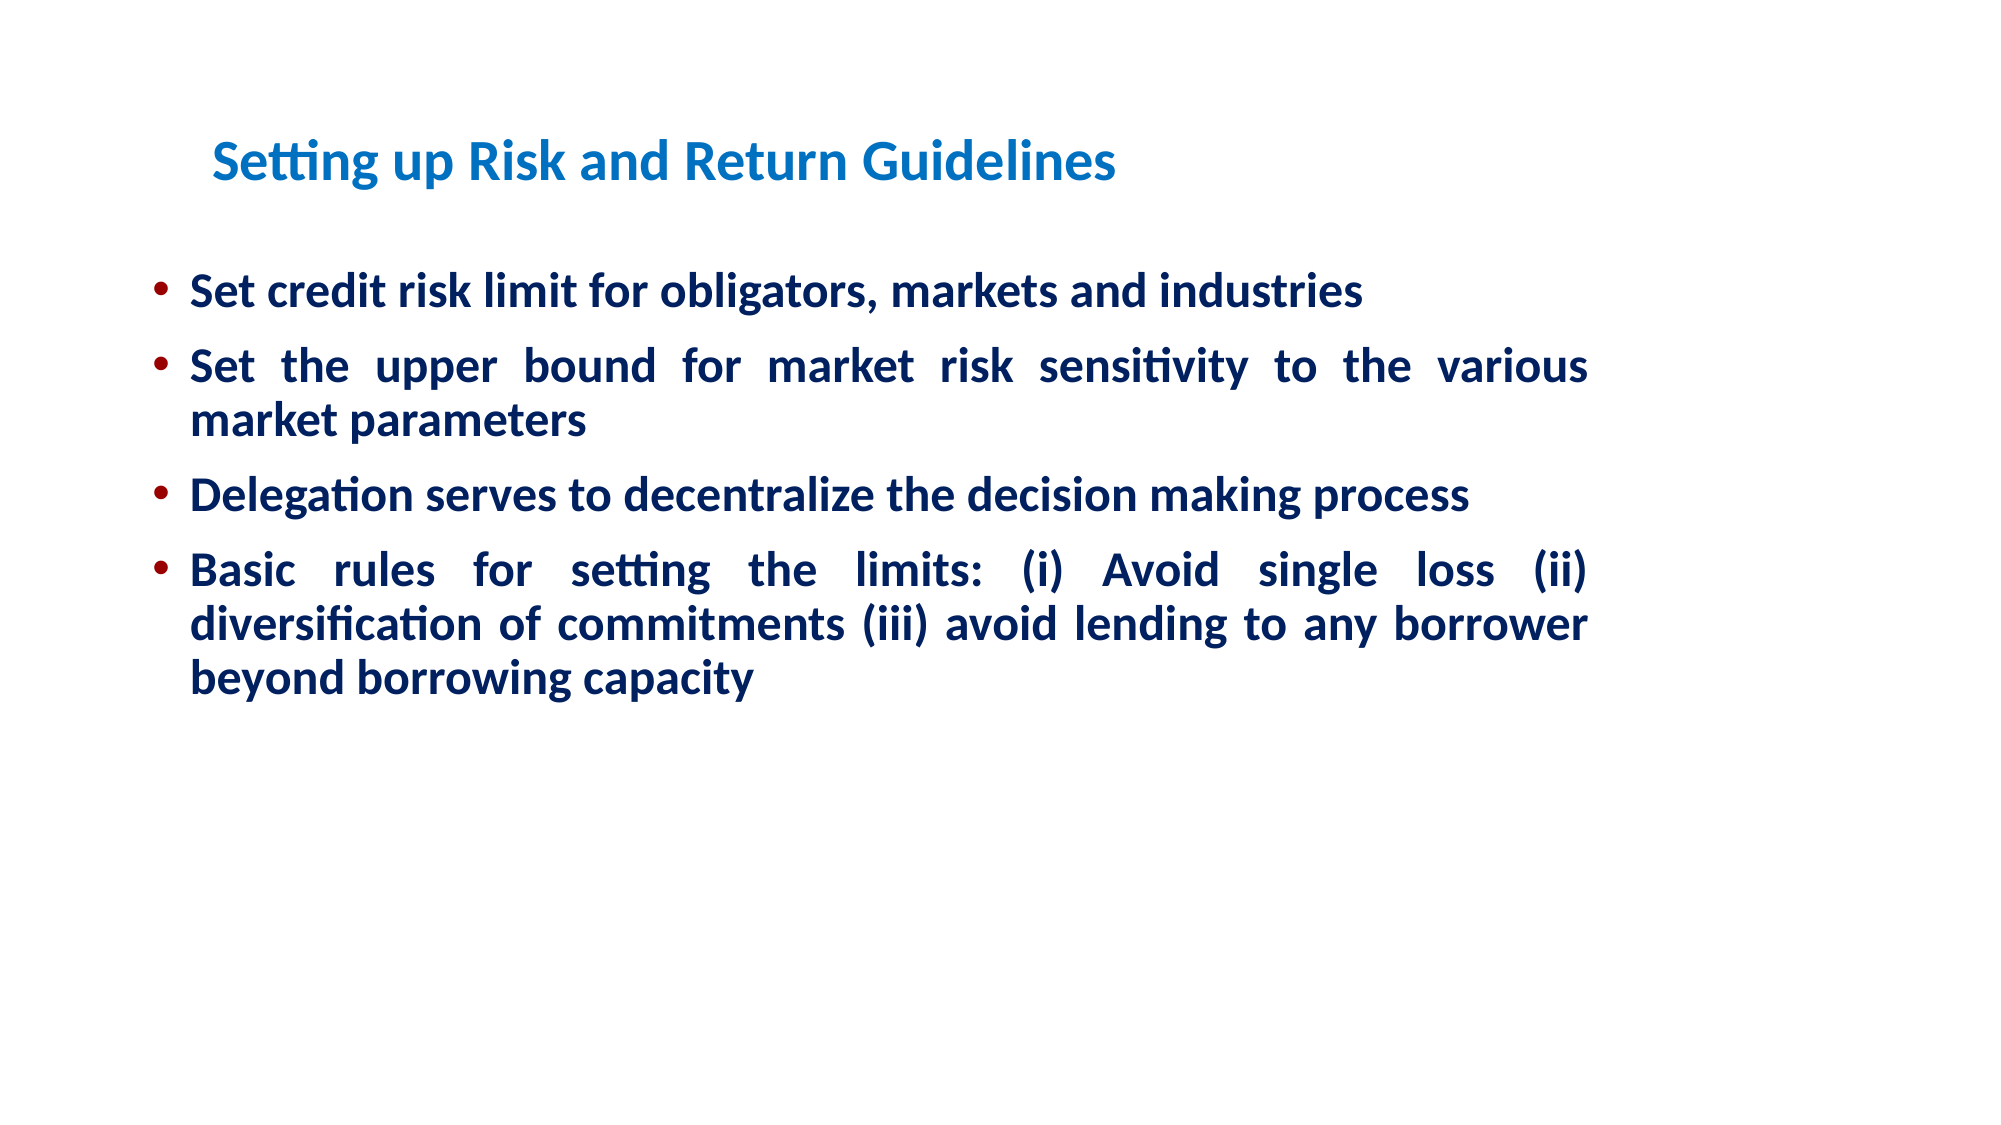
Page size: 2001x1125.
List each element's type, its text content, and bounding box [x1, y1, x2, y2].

text_box Setting up Risk and Return Guidelines [197, 114, 1724, 200]
list Set credit risk limit for obligators, markets and industries Set the upper bound for market risk sensitivity to the various market parameters Delegation serves to decentralize the decision making process Basic rules for setting the limits: (i) Avoid single loss (ii) diversification of commitments (iii) avoid lending to any borrower beyond borrowing capacity [137, 257, 1605, 792]
